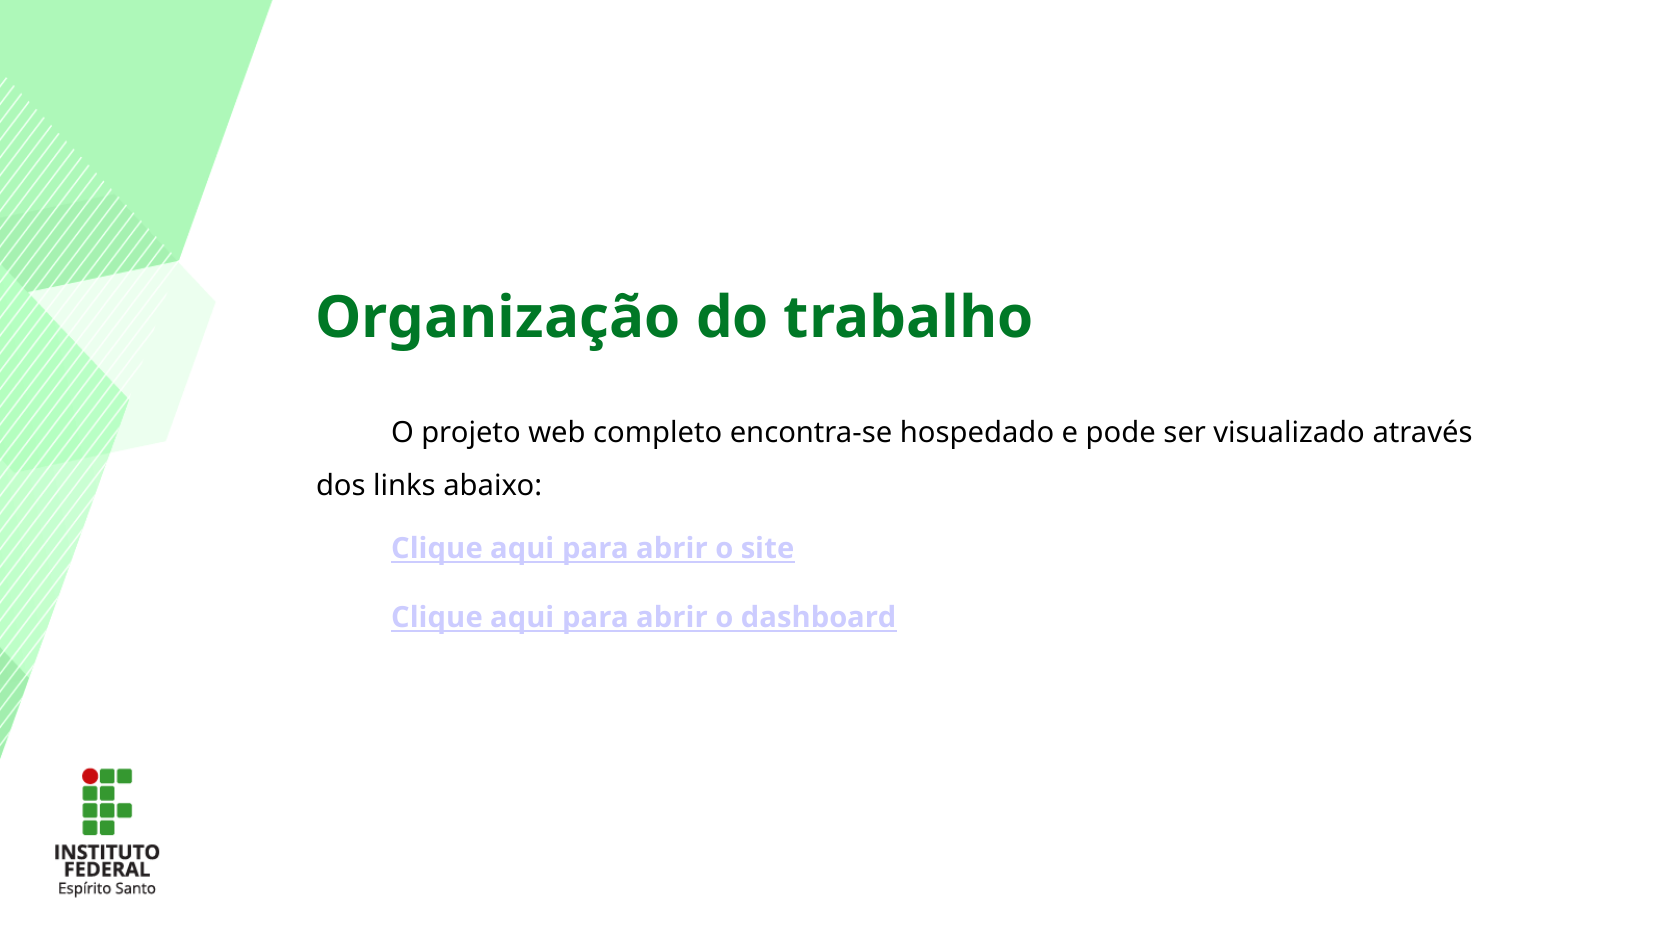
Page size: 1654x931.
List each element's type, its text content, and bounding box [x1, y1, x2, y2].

text_box Organização do trabalho [301, 270, 1353, 356]
text_box O projeto web completo encontra-se hospedado e pode ser visualizado através dos links abaixo: Clique aqui para abrir o site Clique aqui para abrir o dashboard [301, 388, 1520, 625]
picture [0, 0, 1654, 931]
